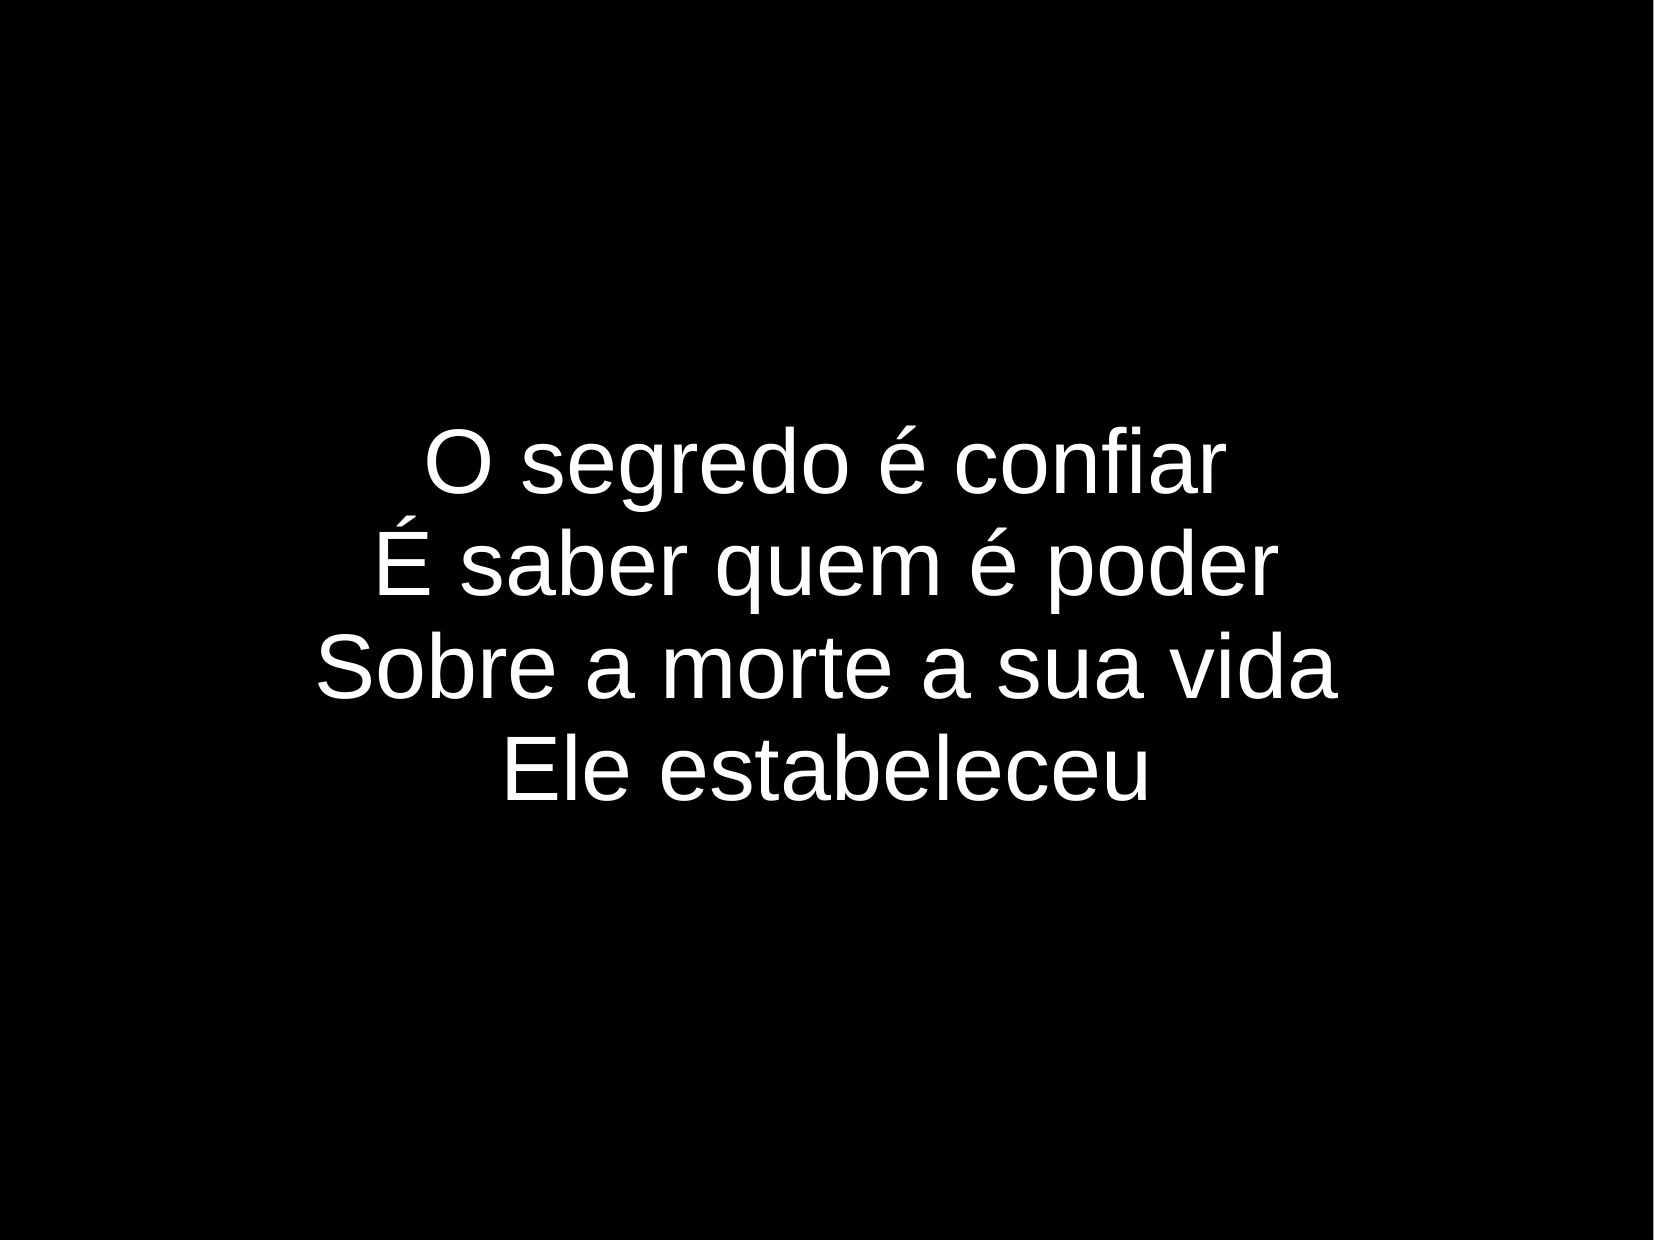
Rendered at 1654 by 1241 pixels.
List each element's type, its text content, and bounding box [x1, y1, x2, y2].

subtitle O segredo é confiar É saber quem é poder Sobre a morte a sua vida Ele estabeleceu [82, 49, 1571, 1182]
